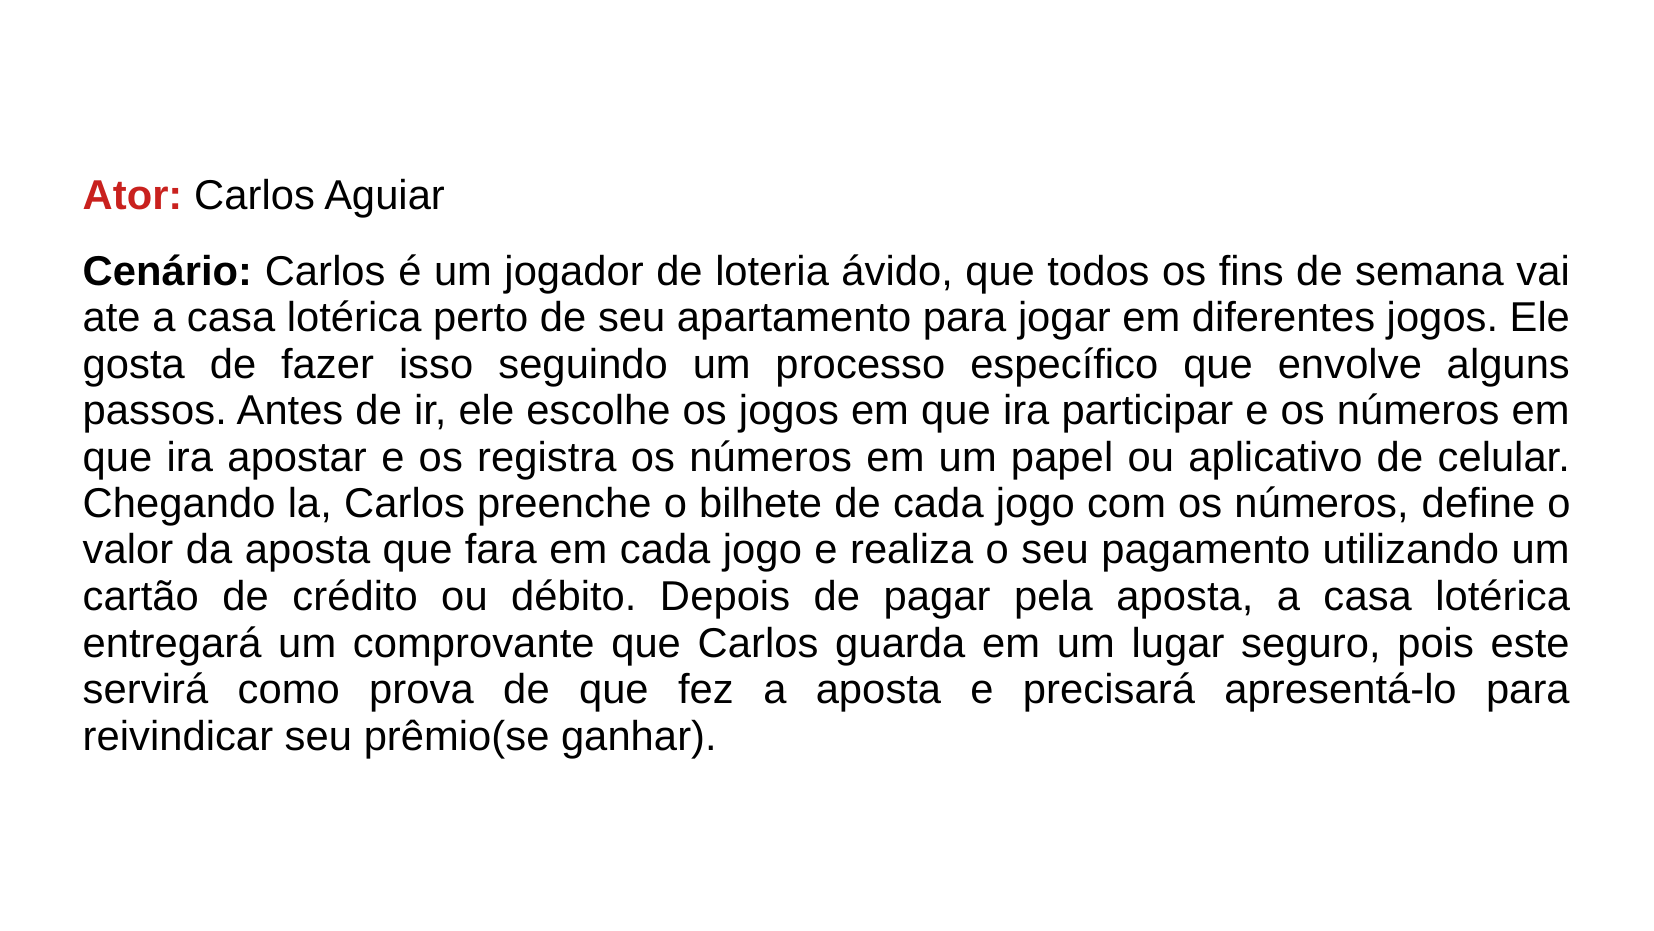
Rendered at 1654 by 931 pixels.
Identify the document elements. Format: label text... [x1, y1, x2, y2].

subtitle Ator: Carlos Aguiar Cenário: Carlos é um jogador de loteria ávido, que todos os fins de semana vai ate a casa lotérica perto de seu apartamento para jogar em diferentes jogos. Ele gosta de fazer isso seguindo um processo específico que envolve alguns passos. Antes de ir, ele escolhe os jogos em que ira participar e os números em que ira apostar e os registra os números em um papel ou aplicativo de celular. Chegando la, Carlos preenche o bilhete de cada jogo com os números, define o valor da aposta que fara em cada jogo e realiza o seu pagamento utilizando um cartão de crédito ou débito. Depois de pagar pela aposta, a casa lotérica entregará um comprovante que Carlos guarda em um lugar seguro, pois este servirá como prova de que fez a aposta e precisará apresentá-lo para reivindicar seu prêmio(se ganhar). [82, 0, 1571, 931]
